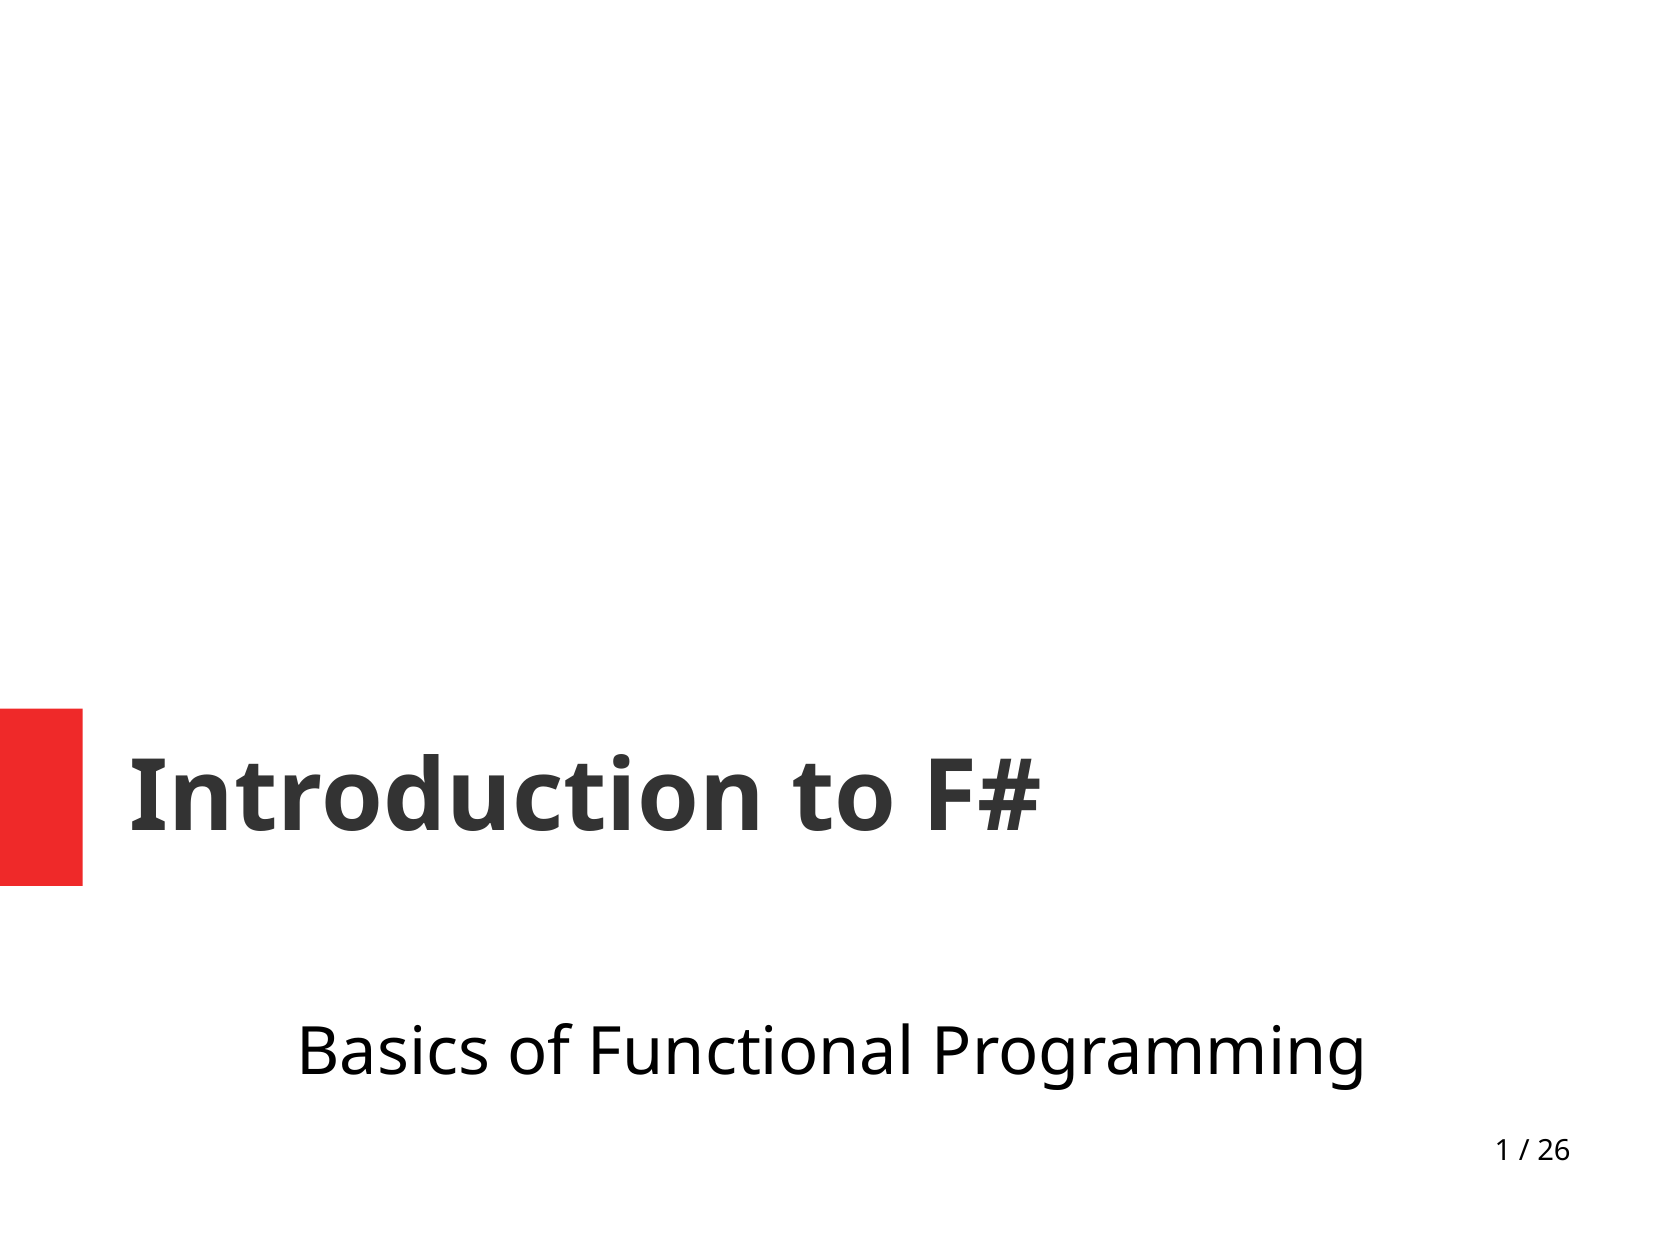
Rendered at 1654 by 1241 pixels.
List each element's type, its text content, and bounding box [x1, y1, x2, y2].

title Introduction to F# [129, 673, 1536, 910]
subtitle Basics of Functional Programming [129, 968, 1536, 1130]
